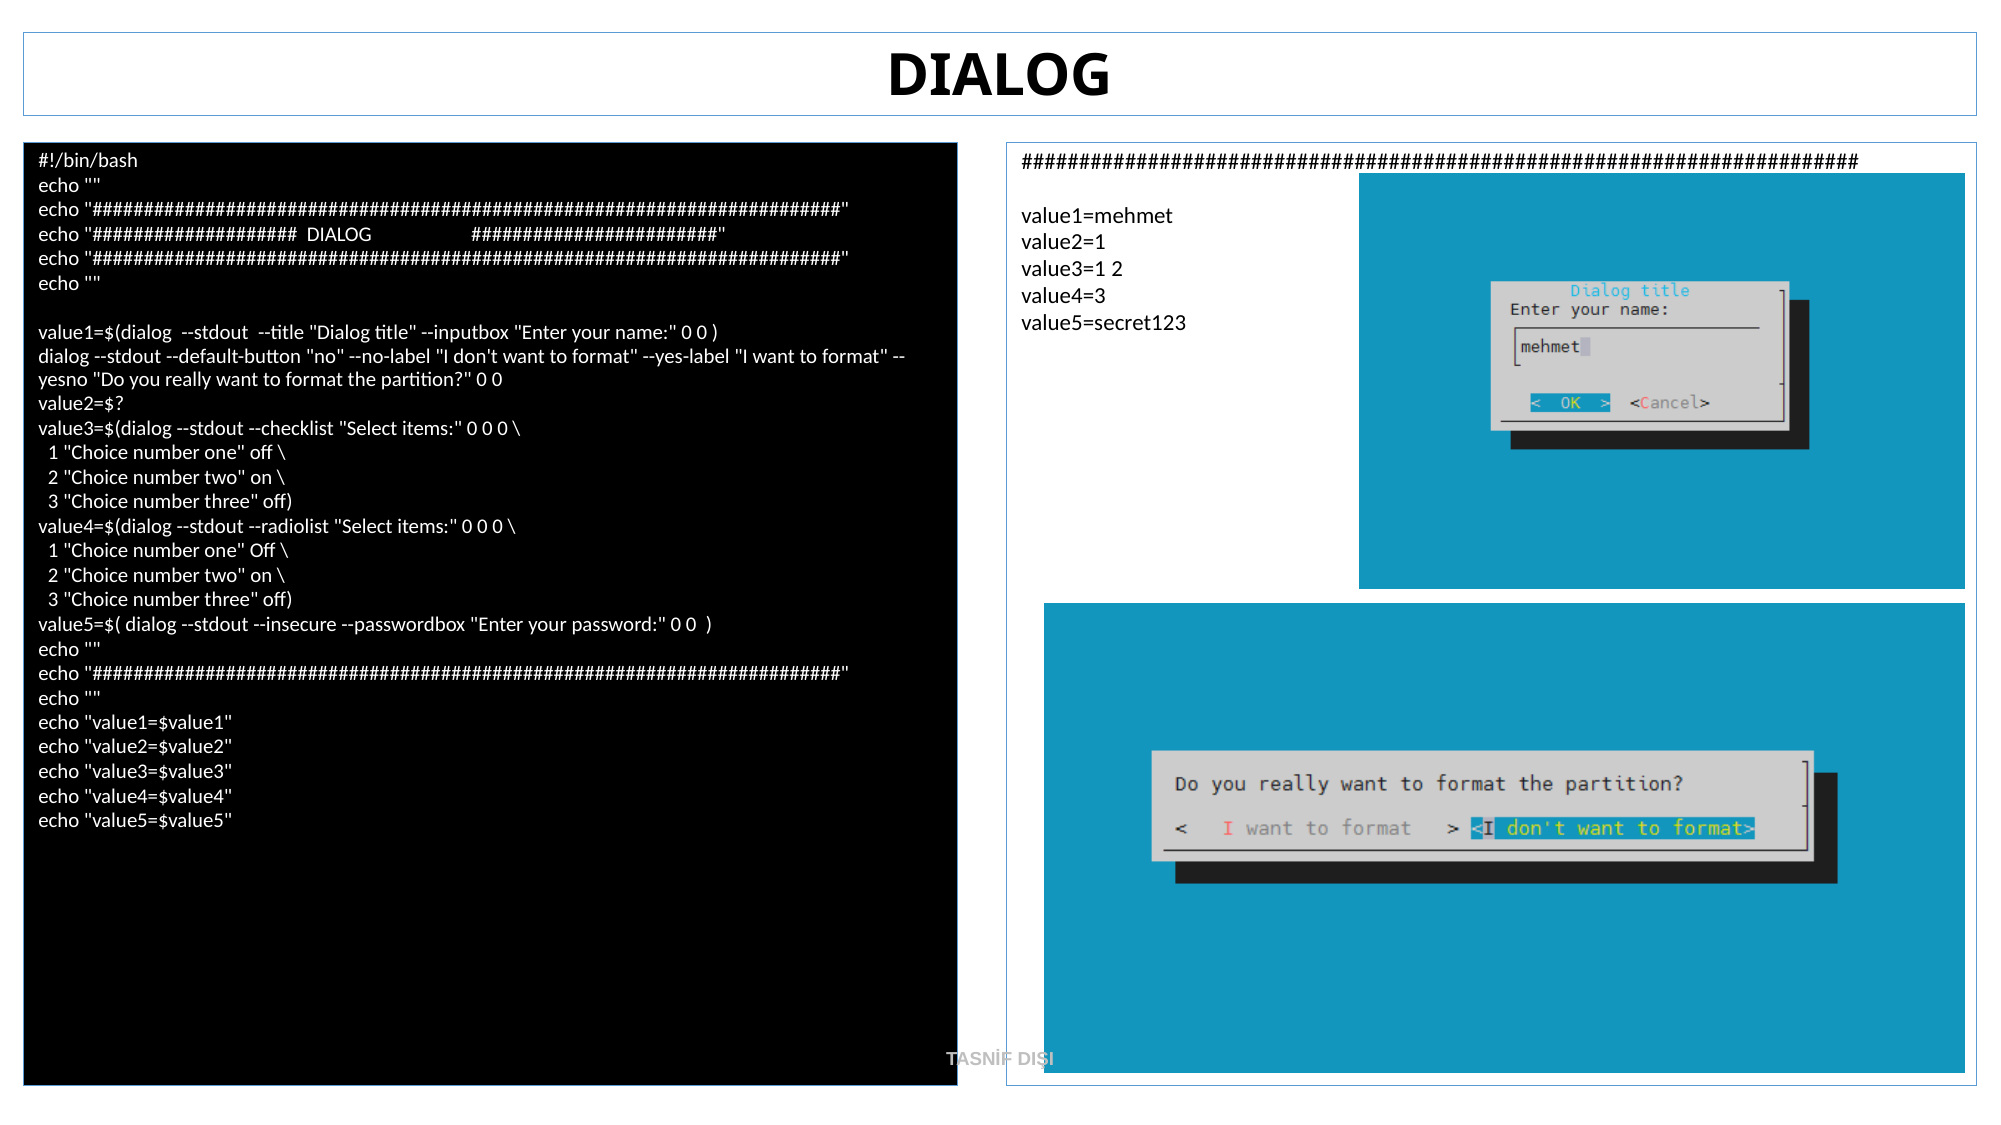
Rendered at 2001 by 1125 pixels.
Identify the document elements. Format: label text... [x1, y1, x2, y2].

subtitle #!/bin/bash echo "" echo "#########################################################################" echo "#################### DIALOG ########################" echo "#########################################################################" echo "" value1=$(dialog --stdout --title "Dialog title" --inputbox "Enter your name:" 0 0 ) dialog --stdout --default-button "no" --no-label "I don't want to format" --yes-label "I want to format" --yesno "Do you really want to format the partition?" 0 0 value2=$? value3=$(dialog --stdout --checklist "Select items:" 0 0 0 \ 1 "Choice number one" off \ 2 "Choice number two" on \ 3 "Choice number three" off) value4=$(dialog --stdout --radiolist "Select items:" 0 0 0 \ 1 "Choice number one" Off \ 2 "Choice number two" on \ 3 "Choice number three" off) value5=$( dialog --stdout --insecure --passwordbox "Enter your password:" 0 0 ) echo "" echo "#########################################################################" echo "" echo "value1=$value1" echo "value2=$value2" echo "value3=$value3" echo "value4=$value4" echo "value5=$value5" [23, 142, 958, 1042]
title DIALOG [23, 32, 1977, 116]
text_box ######################################################################### value1=mehmet value2=1 value3=1 2 value4=3 value5=secret123 [1006, 142, 1977, 1042]
picture [1044, 603, 1965, 1042]
picture [1359, 173, 1965, 589]
footer TASNİF DIŞI [0, 1042, 2000, 1103]
